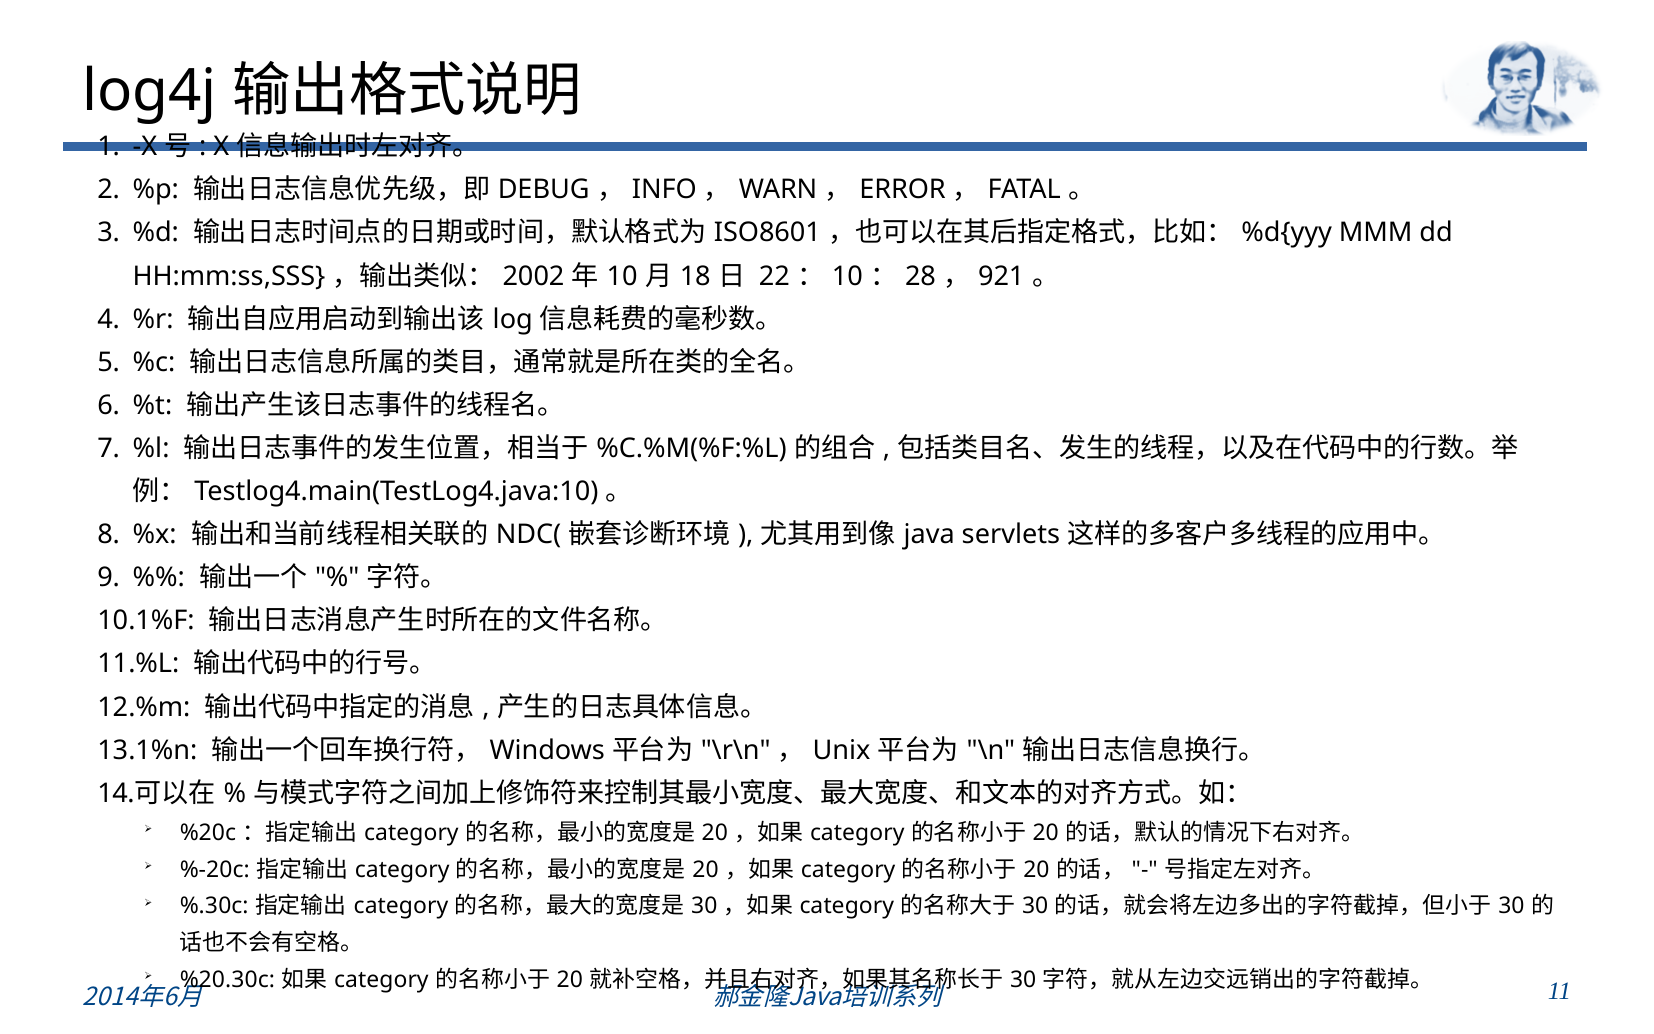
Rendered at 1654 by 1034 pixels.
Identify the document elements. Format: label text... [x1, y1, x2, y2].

picture [1440, 41, 1604, 136]
text_box -X号: X信息输出时左对齐。 %p: 输出日志信息优先级，即DEBUG，INFO，WARN，ERROR，FATAL。 %d: 输出日志时间点的日期或时间，默认格式为ISO8601，也可以在其后指定格式，比如：%d{yyy MMM dd HH:mm:ss,SSS}，输出类似：2002年10月18日 22：10：28，921。 %r: 输出自应用启动到输出该log信息耗费的毫秒数。 %c: 输出日志信息所属的类目，通常就是所在类的全名。 %t: 输出产生该日志事件的线程名。 %l: 输出日志事件的发生位置，相当于%C.%M(%F:%L)的组合,包括类目名、发生的线程，以及在代码中的行数。举例：Testlog4.main(TestLog4.java:10)。 %x: 输出和当前线程相关联的NDC(嵌套诊断环境),尤其用到像java servlets这样的多客户多线程的应用中。 %%: 输出一个"%"字符。 1%F: 输出日志消息产生时所在的文件名称。 %L: 输出代码中的行号。 %m: 输出代码中指定的消息,产生的日志具体信息。 1%n: 输出一个回车换行符，Windows平台为"\r\n"，Unix平台为"\n"输出日志信息换行。 可以在%与模式字符之间加上修饰符来控制其最小宽度、最大宽度、和文本的对齐方式。如： %20c：指定输出category的名称，最小的宽度是20，如果category的名称小于20的话，默认的情况下右对齐。 %-20c:指定输出category的名称，最小的宽度是20，如果category的名称小于20的话，"-"号指定左对齐。 %.30c:指定输出category的名称，最大的宽度是30，如果category的名称大于30的话，就会将左边多出的字符截掉，但小于30的话也不会有空格。 %20.30c:如果category的名称小于20就补空格，并且右对齐，如果其名称长于30字符，就从左边交远销出的字符截掉。 [82, 172, 1579, 942]
title log4j输出格式说明 [82, 41, 1571, 130]
